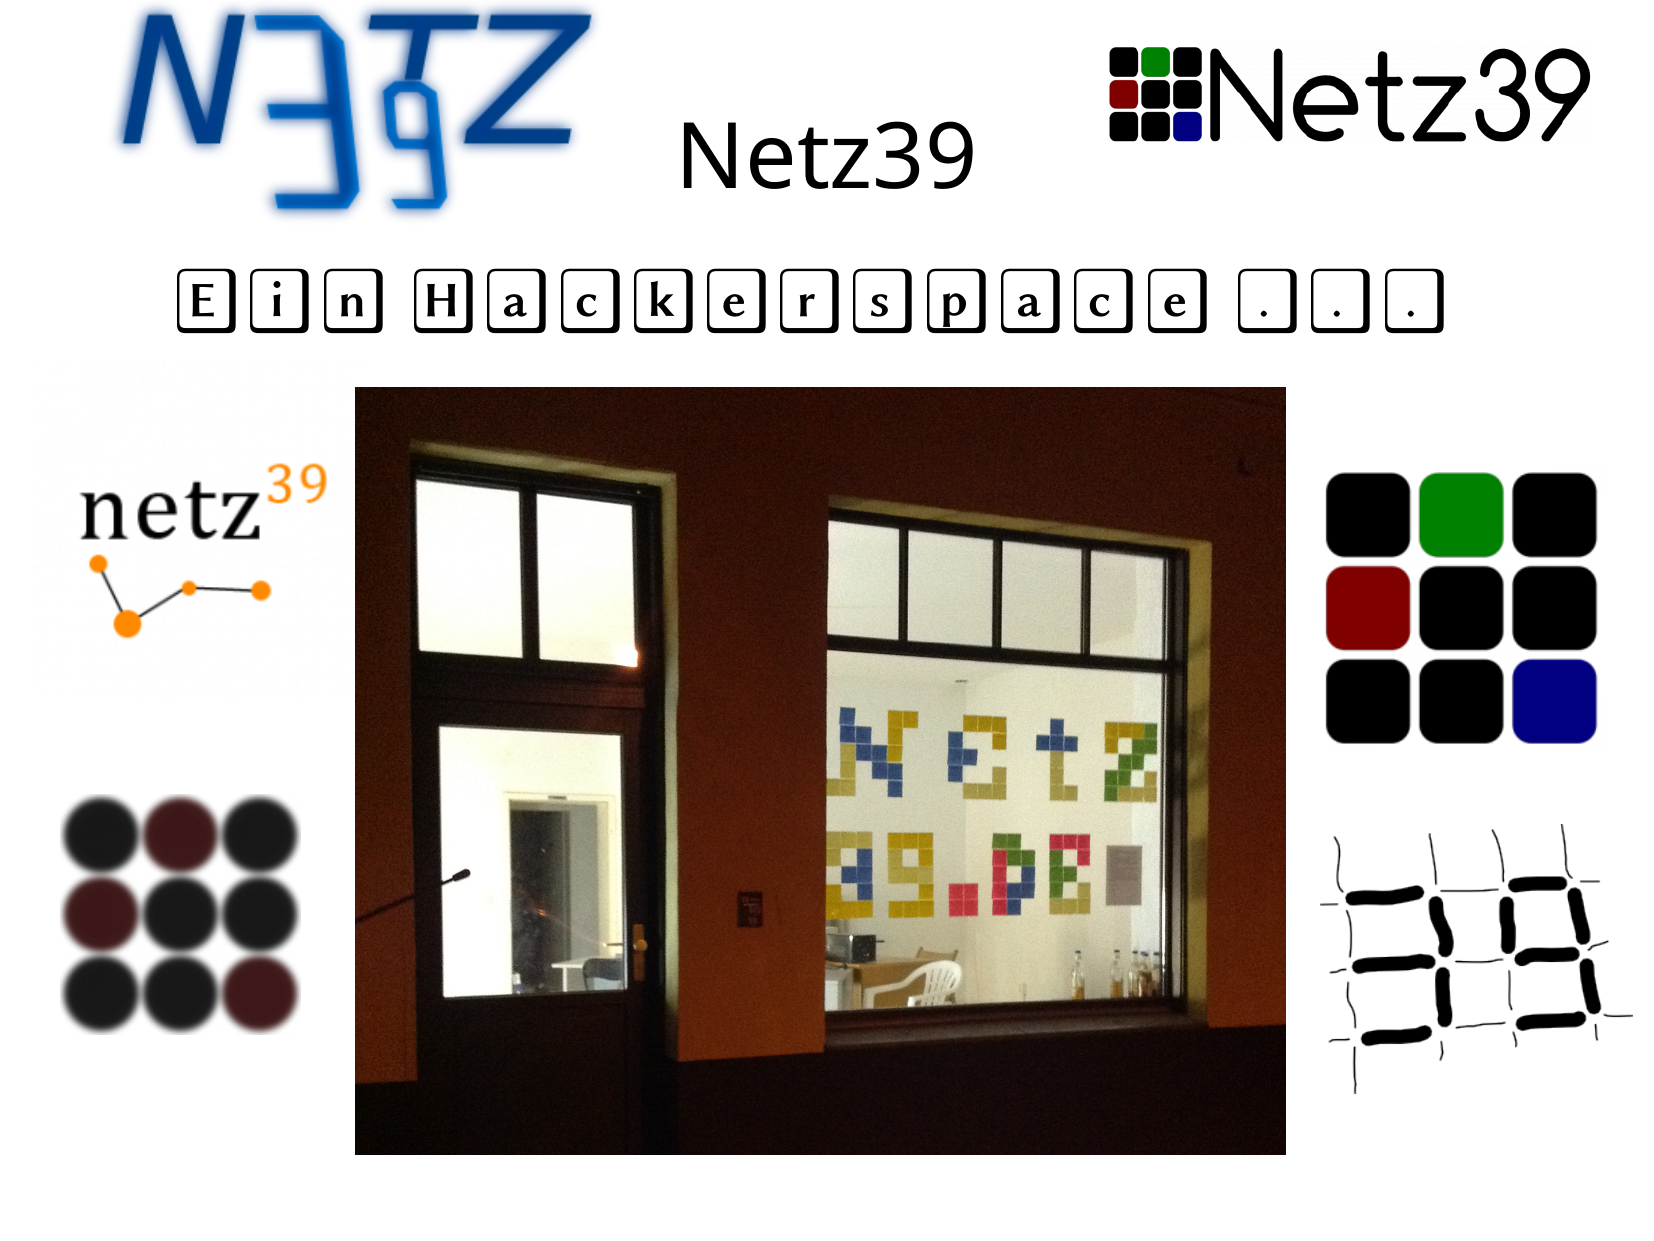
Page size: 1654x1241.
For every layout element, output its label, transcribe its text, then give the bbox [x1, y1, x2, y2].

picture [105, 0, 605, 225]
picture [1320, 824, 1633, 1094]
picture [30, 359, 1286, 1155]
picture [1108, 44, 1591, 142]
picture [1322, 464, 1606, 748]
subtitle Ein Hackerspace ... [82, 257, 1538, 357]
picture [60, 794, 301, 1036]
title Netz39 [82, 49, 1571, 257]
